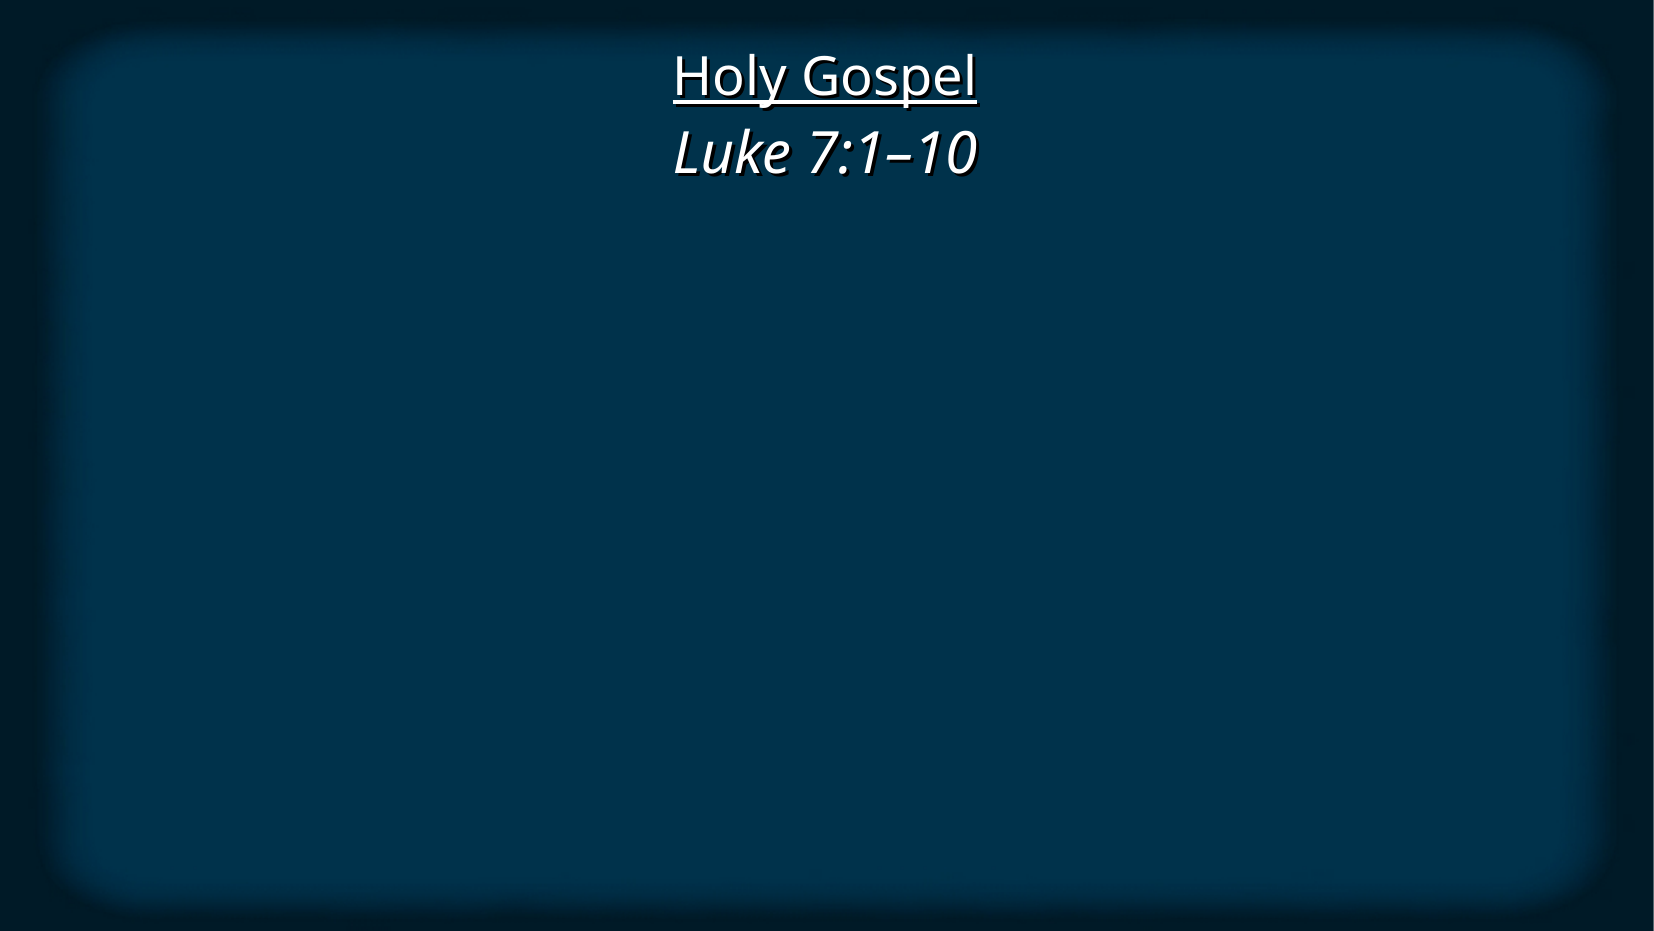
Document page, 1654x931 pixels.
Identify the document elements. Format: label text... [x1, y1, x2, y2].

text_box Holy Gospel Luke 7:1–10 [90, 30, 1561, 194]
picture [0, 0, 1654, 931]
